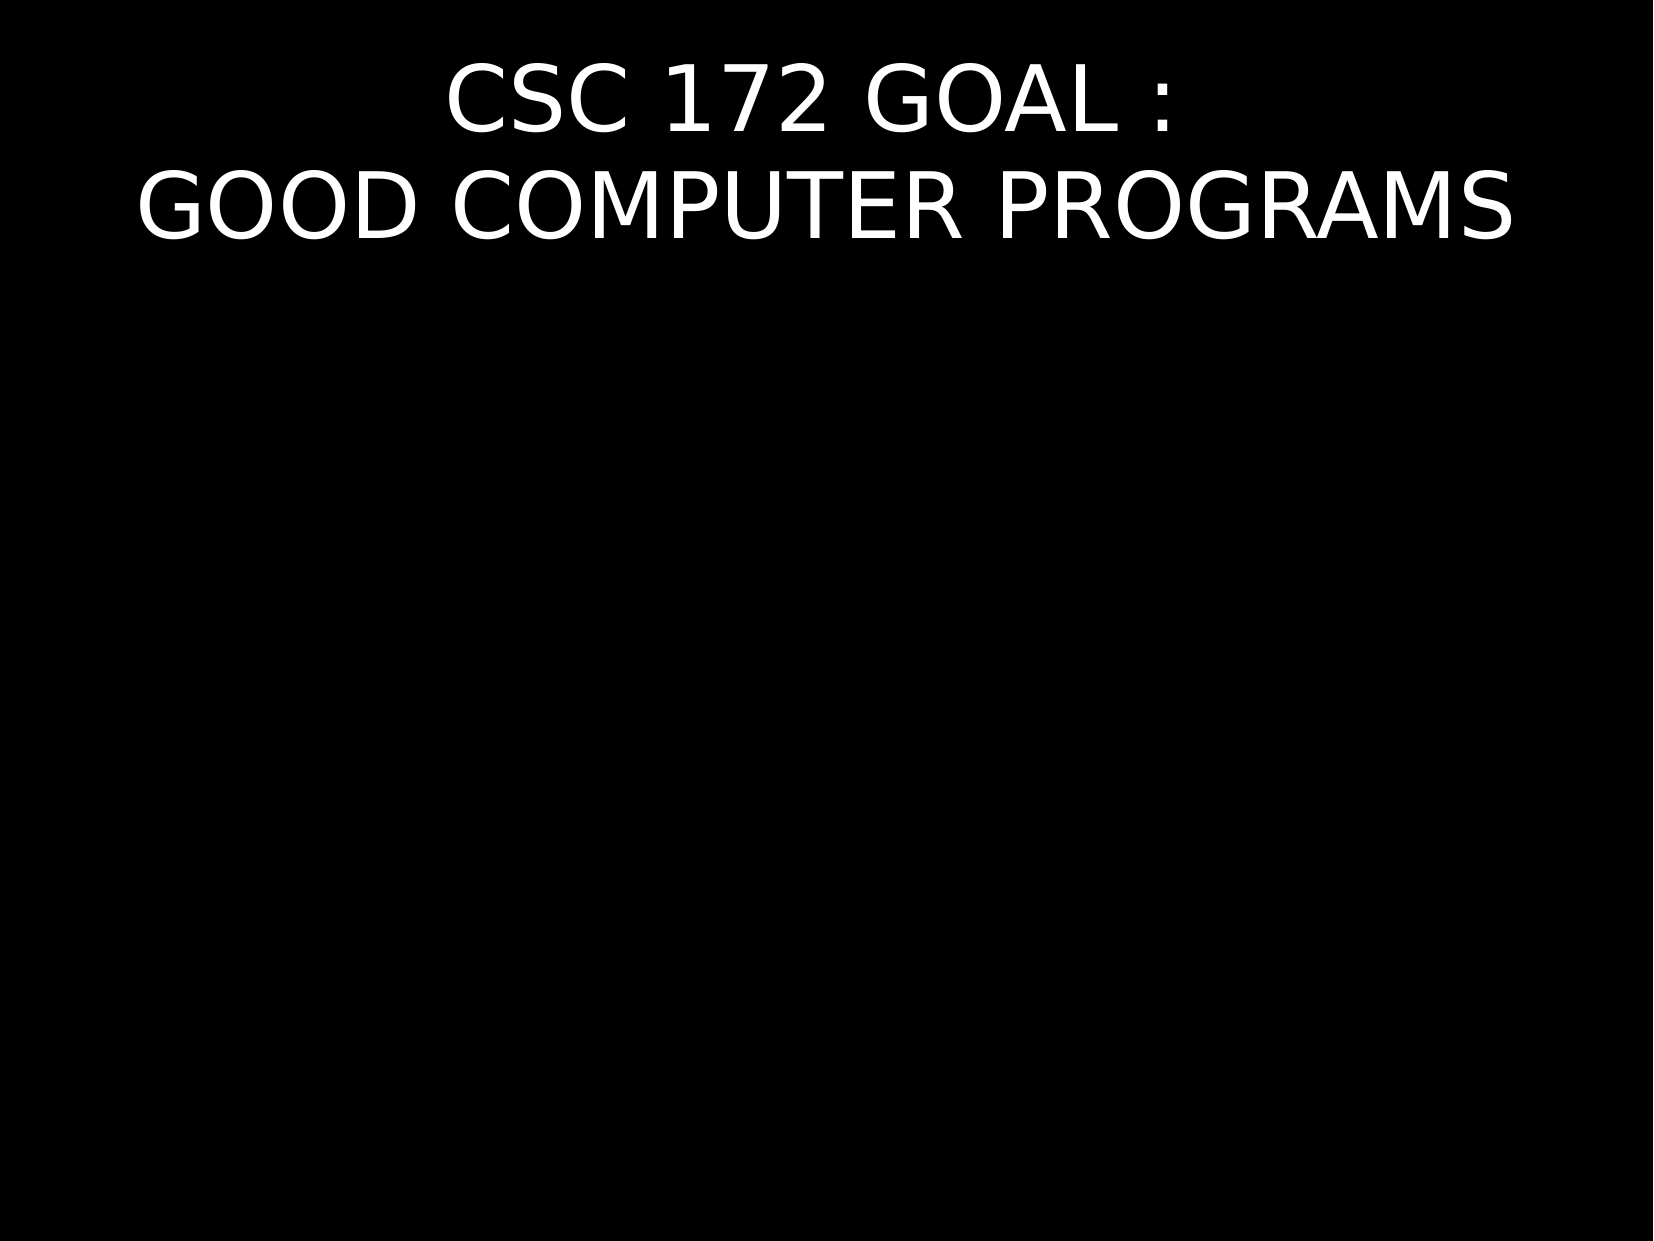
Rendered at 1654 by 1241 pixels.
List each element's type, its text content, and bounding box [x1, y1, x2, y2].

title CSC 172 GOAL : GOOD COMPUTER PROGRAMS [82, 45, 1571, 261]
